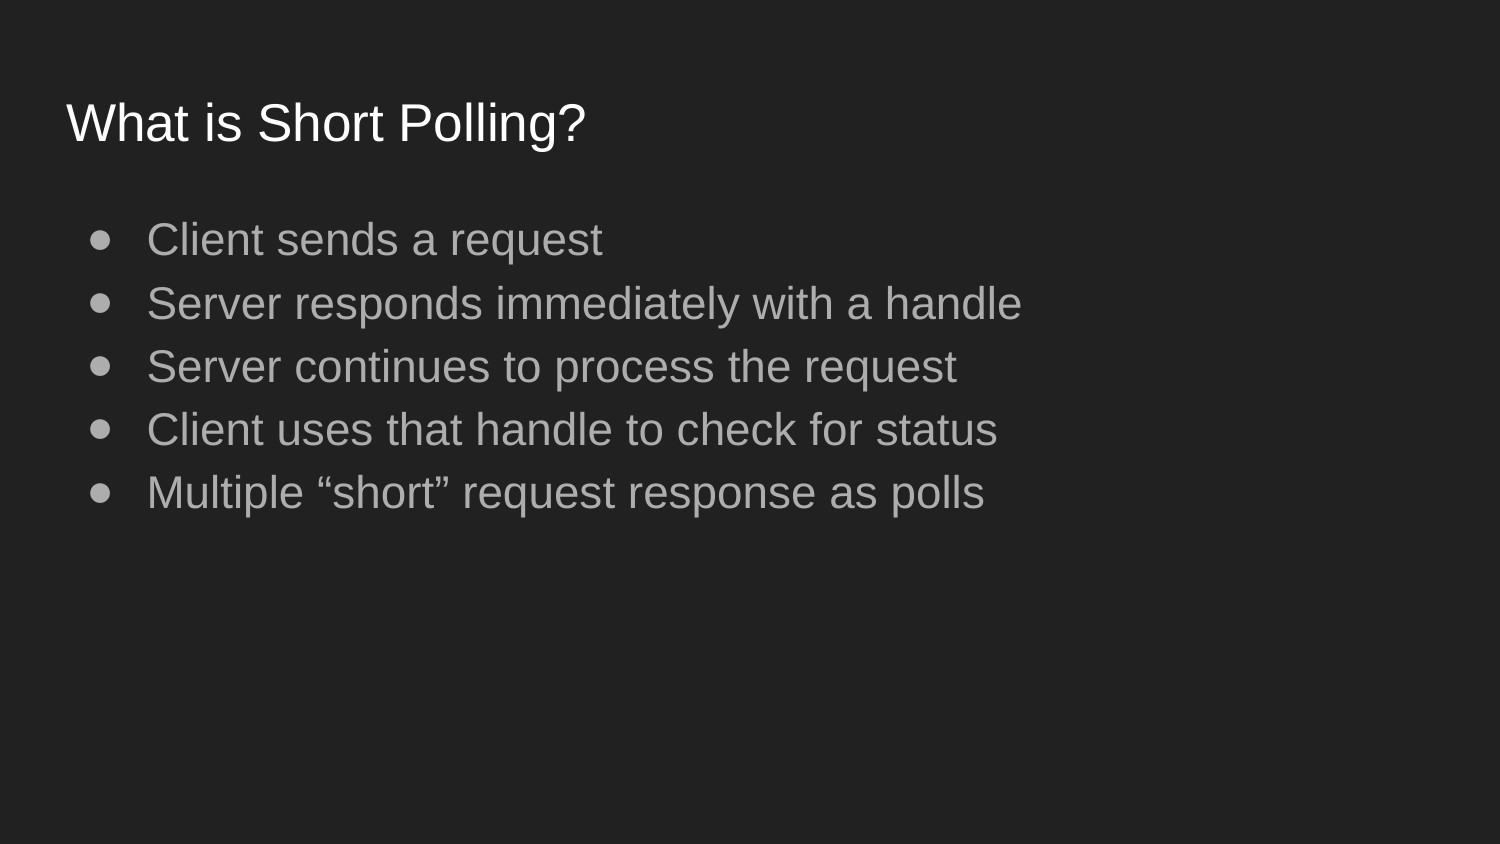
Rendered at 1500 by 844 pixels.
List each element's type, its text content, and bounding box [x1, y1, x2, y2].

list Client sends a request Server responds immediately with a handle Server continues to process the request Client uses that handle to check for status Multiple “short” request response as polls [56, 186, 1248, 732]
title What is Short Polling? [51, 72, 1449, 167]
